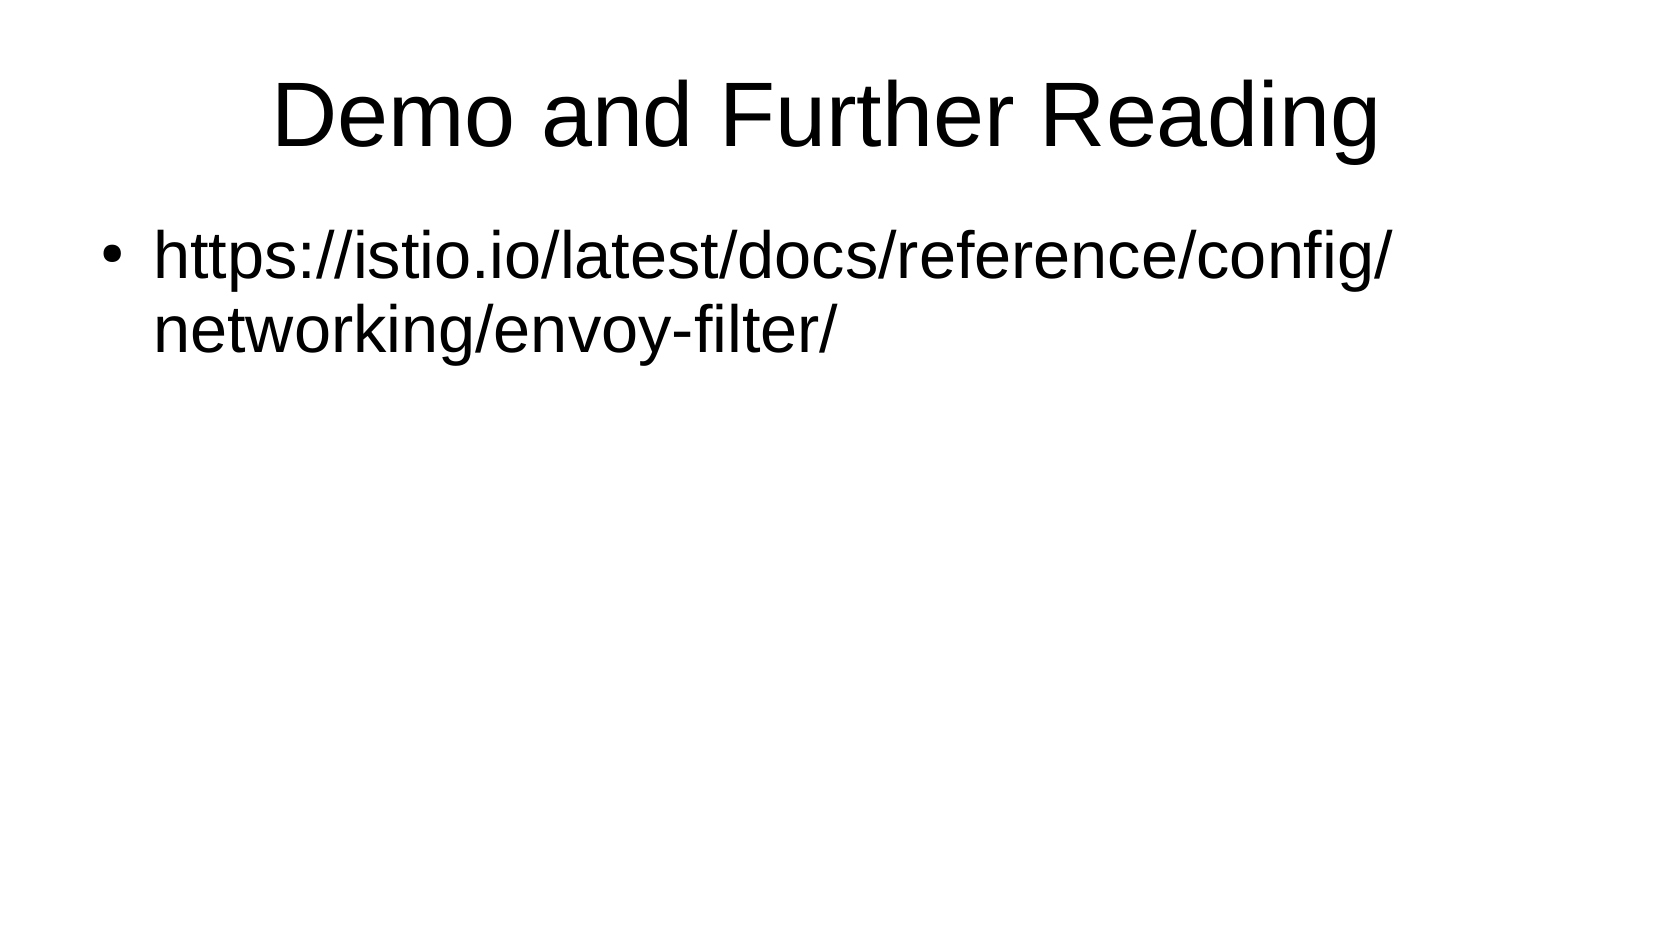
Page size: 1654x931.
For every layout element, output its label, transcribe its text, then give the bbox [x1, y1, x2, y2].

list https://istio.io/latest/docs/reference/config/networking/envoy-filter/ [82, 217, 1571, 758]
title Demo and Further Reading [82, 37, 1571, 193]
